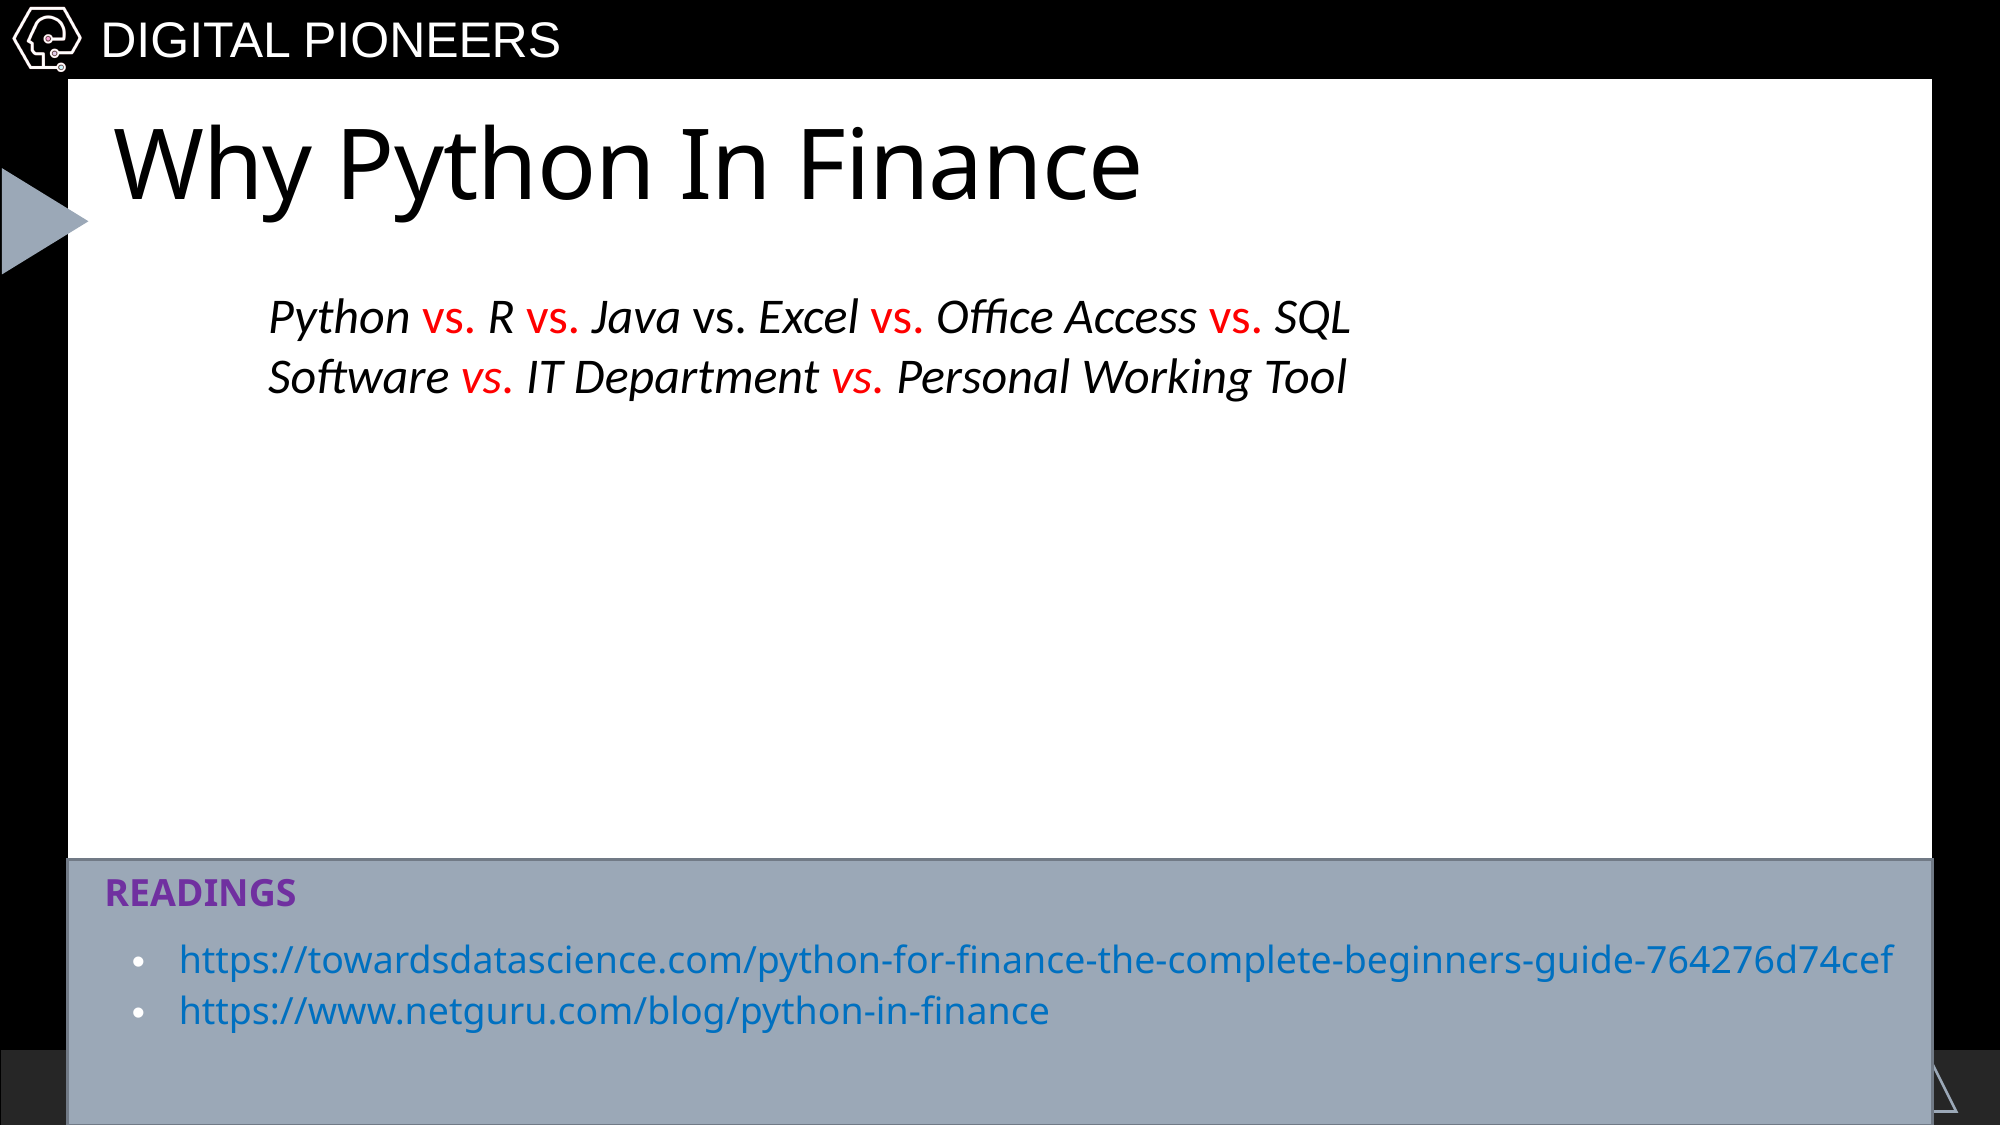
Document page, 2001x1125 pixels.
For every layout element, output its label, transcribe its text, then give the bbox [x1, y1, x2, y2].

text_box https://towardsdatascience.com/python-for-finance-the-complete-beginners-guide-764276d74cef https://www.netguru.com/blog/python-in-finance [116, 928, 1911, 1080]
picture [7, 5, 85, 73]
text_box DIGITAL PIONEERS [85, 0, 596, 76]
text_box READINGS [89, 861, 326, 922]
text_box [68, 860, 1933, 1125]
title Why Python In Finance [98, 93, 1813, 243]
text_box Python vs. R vs. Java vs. Excel vs. Office Access vs. SQL Software vs. IT Department vs. Personal Working Tool [196, 276, 1866, 519]
